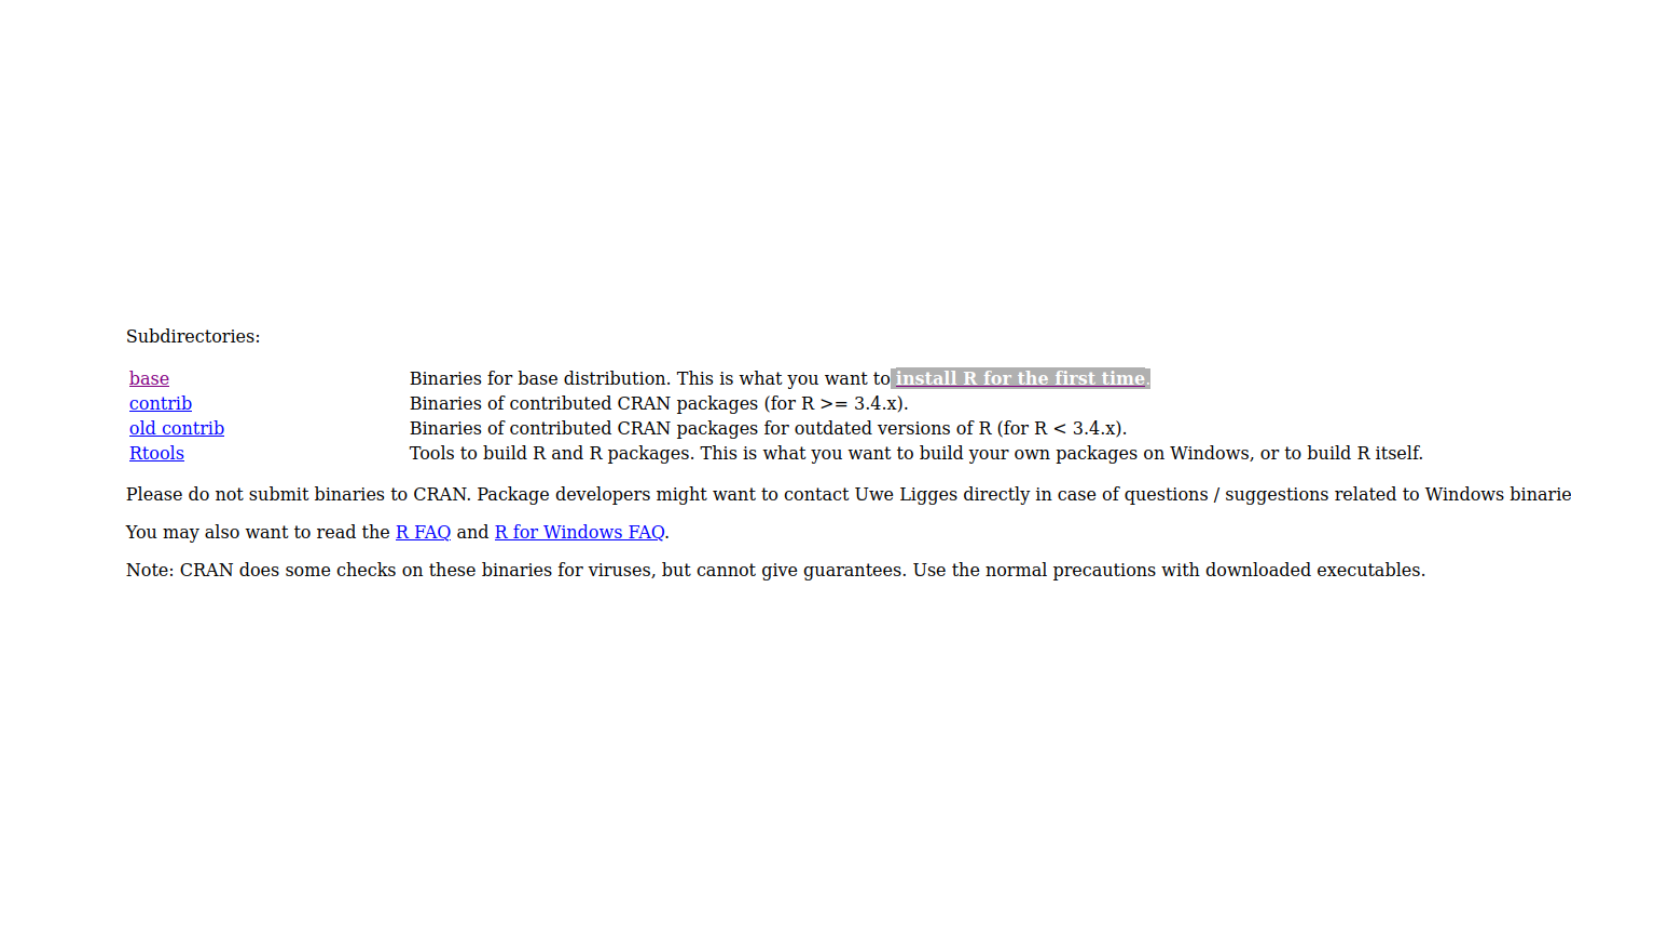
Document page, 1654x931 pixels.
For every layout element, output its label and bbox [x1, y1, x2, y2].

picture [82, 309, 1571, 666]
